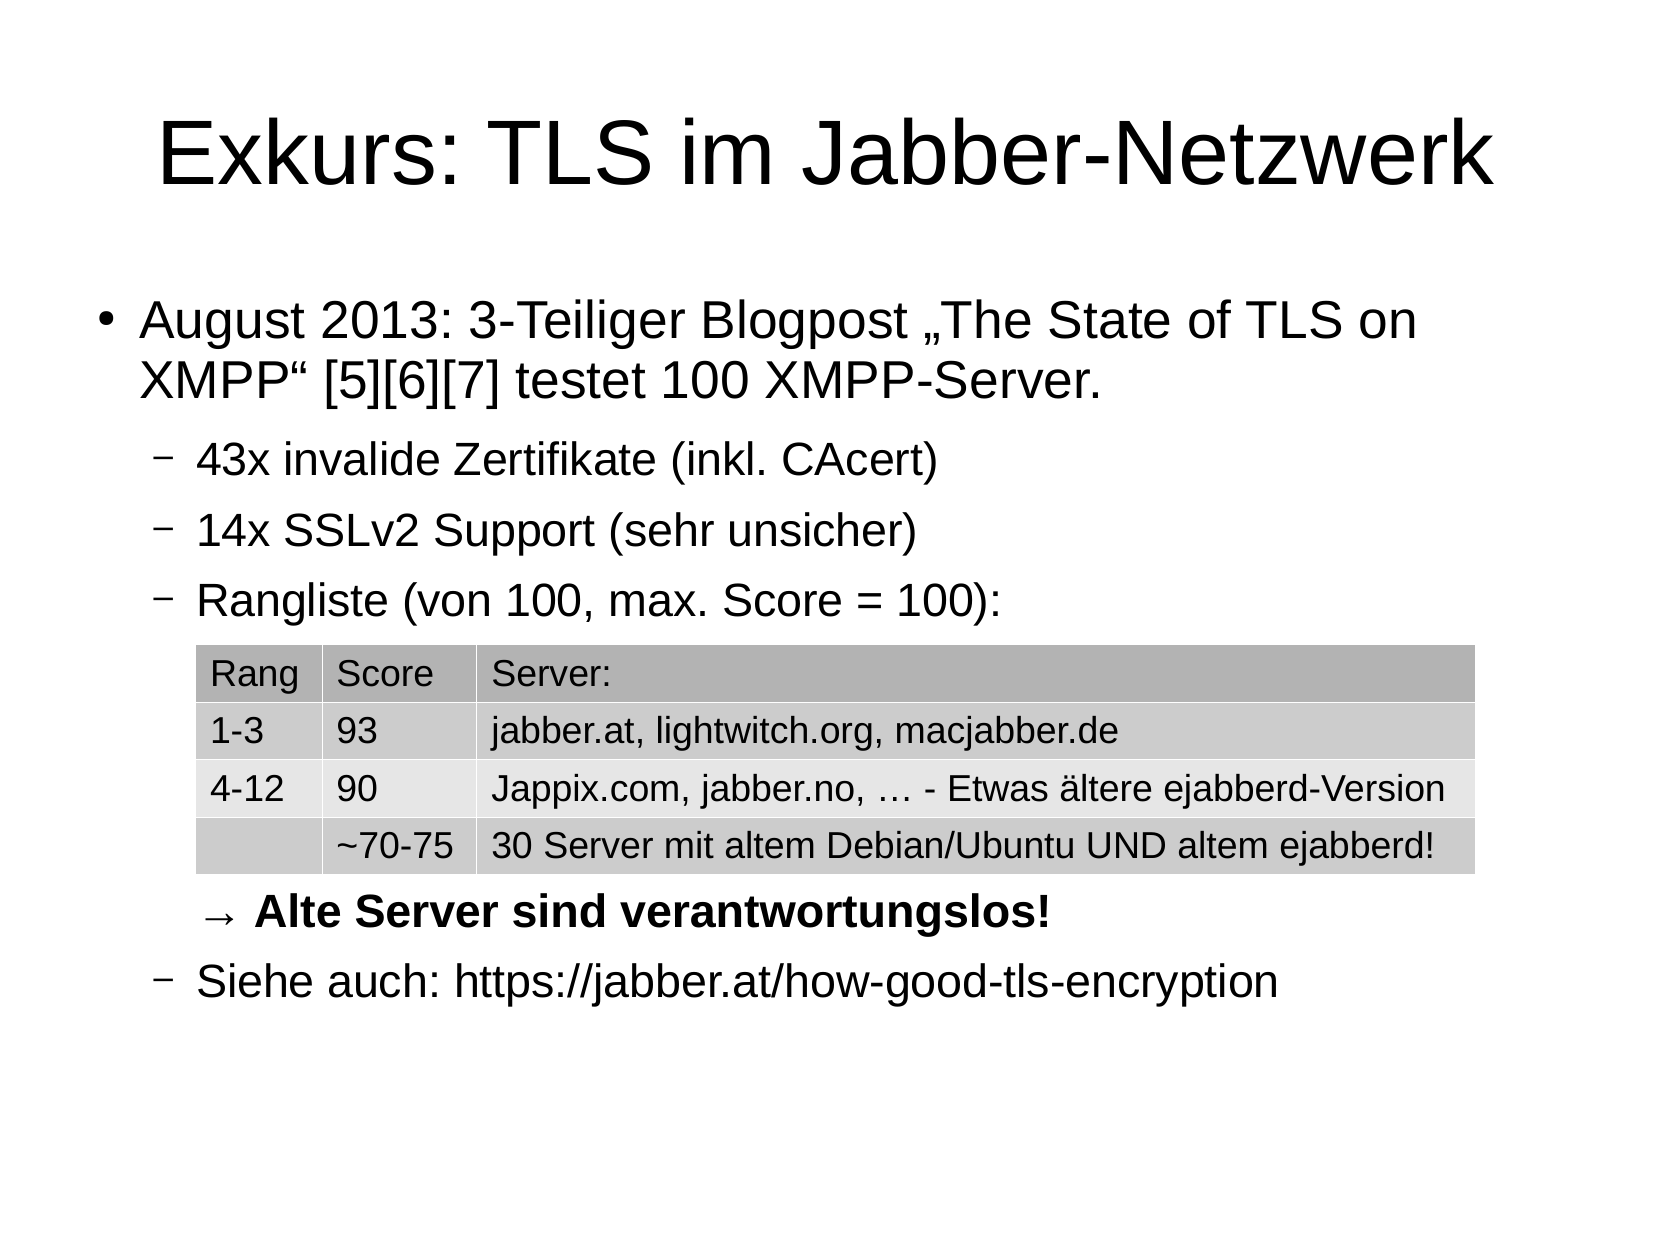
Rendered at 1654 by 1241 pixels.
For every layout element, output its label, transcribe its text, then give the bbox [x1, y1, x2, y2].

table_cell 1-3 [196, 703, 322, 759]
table_header Rang [196, 645, 322, 702]
table_cell 30 Server mit altem Debian/Ubuntu UND altem ejabberd! [477, 818, 1475, 874]
table_header Score [323, 645, 476, 702]
table_header Server: [477, 645, 1475, 702]
list August 2013: 3-Teiliger Blogpost „The State of TLS on XMPP“ [5][6][7] testet 100 XMPP-Server. 43x invalide Zertifikate (inkl. CAcert) 14x SSLv2 Support (sehr unsicher) Rangliste (von 100, max. Score = 100): → Alte Server sind verantwortungslos! Siehe auch: https://jabber.at/how-good-tls-encryption [82, 290, 1571, 1020]
table_cell 4-12 [196, 760, 322, 817]
table_cell [196, 818, 322, 874]
table_cell 93 [323, 703, 476, 759]
title Exkurs: TLS im Jabber-Netzwerk [82, 49, 1571, 257]
table_cell Jappix.com, jabber.no, … - Etwas ältere ejabberd-Version [477, 760, 1475, 817]
table_cell 90 [323, 760, 476, 817]
table_cell ~70-75 [323, 818, 476, 874]
table_cell jabber.at, lightwitch.org, macjabber.de [477, 703, 1475, 759]
